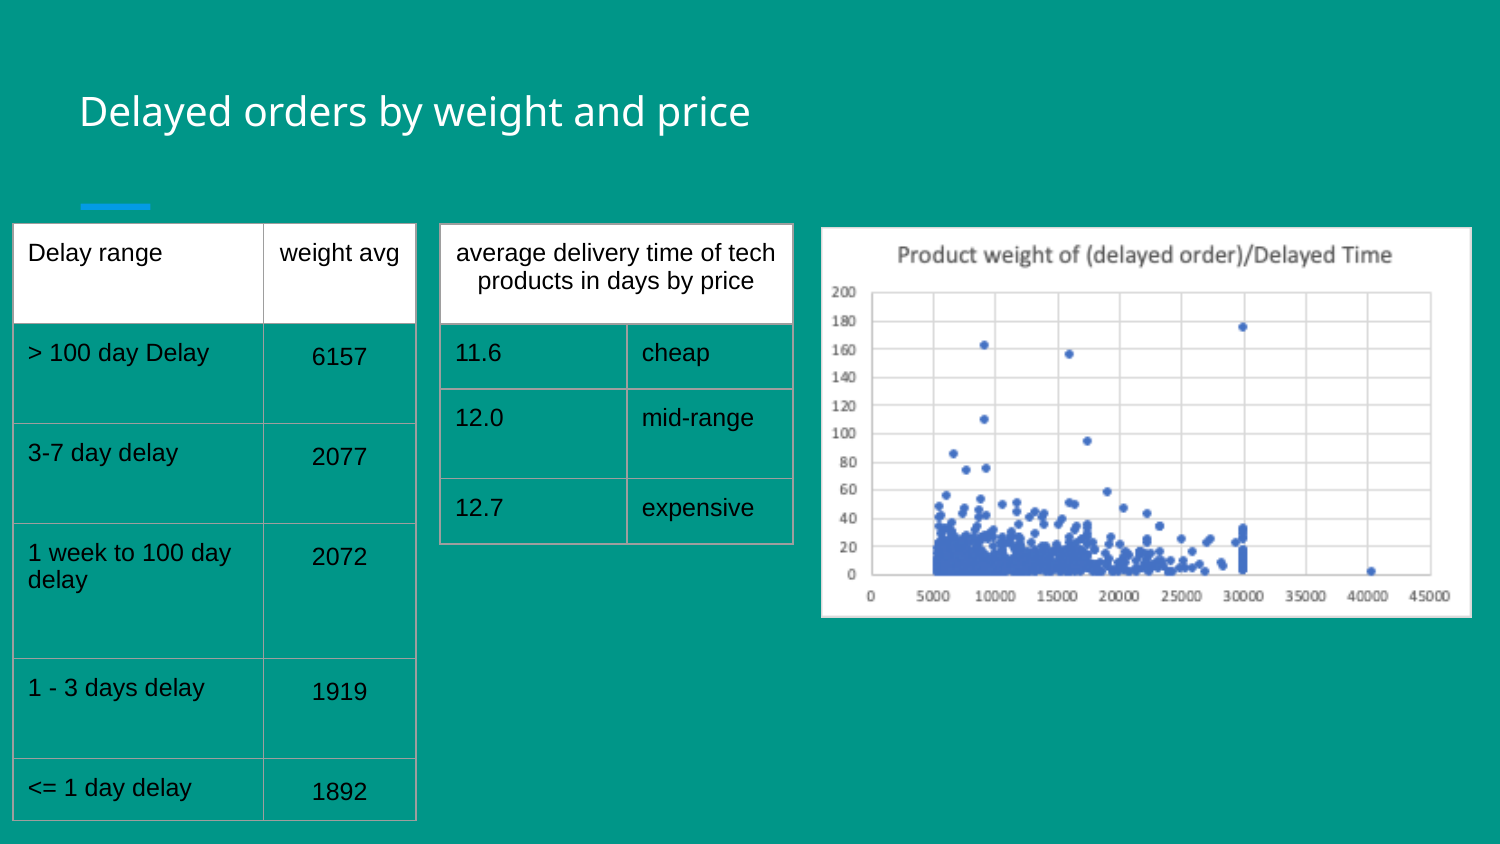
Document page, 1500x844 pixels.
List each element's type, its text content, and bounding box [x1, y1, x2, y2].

table_cell 12.7 [441, 479, 626, 543]
table_cell expensive [628, 479, 792, 543]
table_cell mid-range [628, 390, 792, 478]
table_cell 1892 [264, 759, 415, 820]
table_cell 1919 [264, 659, 415, 758]
table_header average delivery time of tech products in days by price [441, 225, 792, 323]
table_header weight avg [264, 224, 415, 323]
table_cell 12.0 [441, 390, 626, 478]
table_header Delay range [14, 224, 263, 323]
table_cell <= 1 day delay [14, 759, 263, 820]
table_cell > 100 day Delay [14, 324, 263, 423]
picture [821, 227, 1472, 618]
title Delayed orders by weight and price [63, 46, 1437, 150]
table_cell 2077 [264, 424, 415, 523]
table_cell 6157 [264, 324, 415, 423]
table_cell 1 - 3 days delay [14, 659, 263, 758]
table_cell 11.6 [441, 325, 626, 388]
table_cell 2072 [264, 524, 415, 658]
table_cell 3-7 day delay [14, 424, 263, 523]
table_cell 1 week to 100 day delay [14, 524, 263, 658]
table_cell cheap [628, 325, 792, 388]
